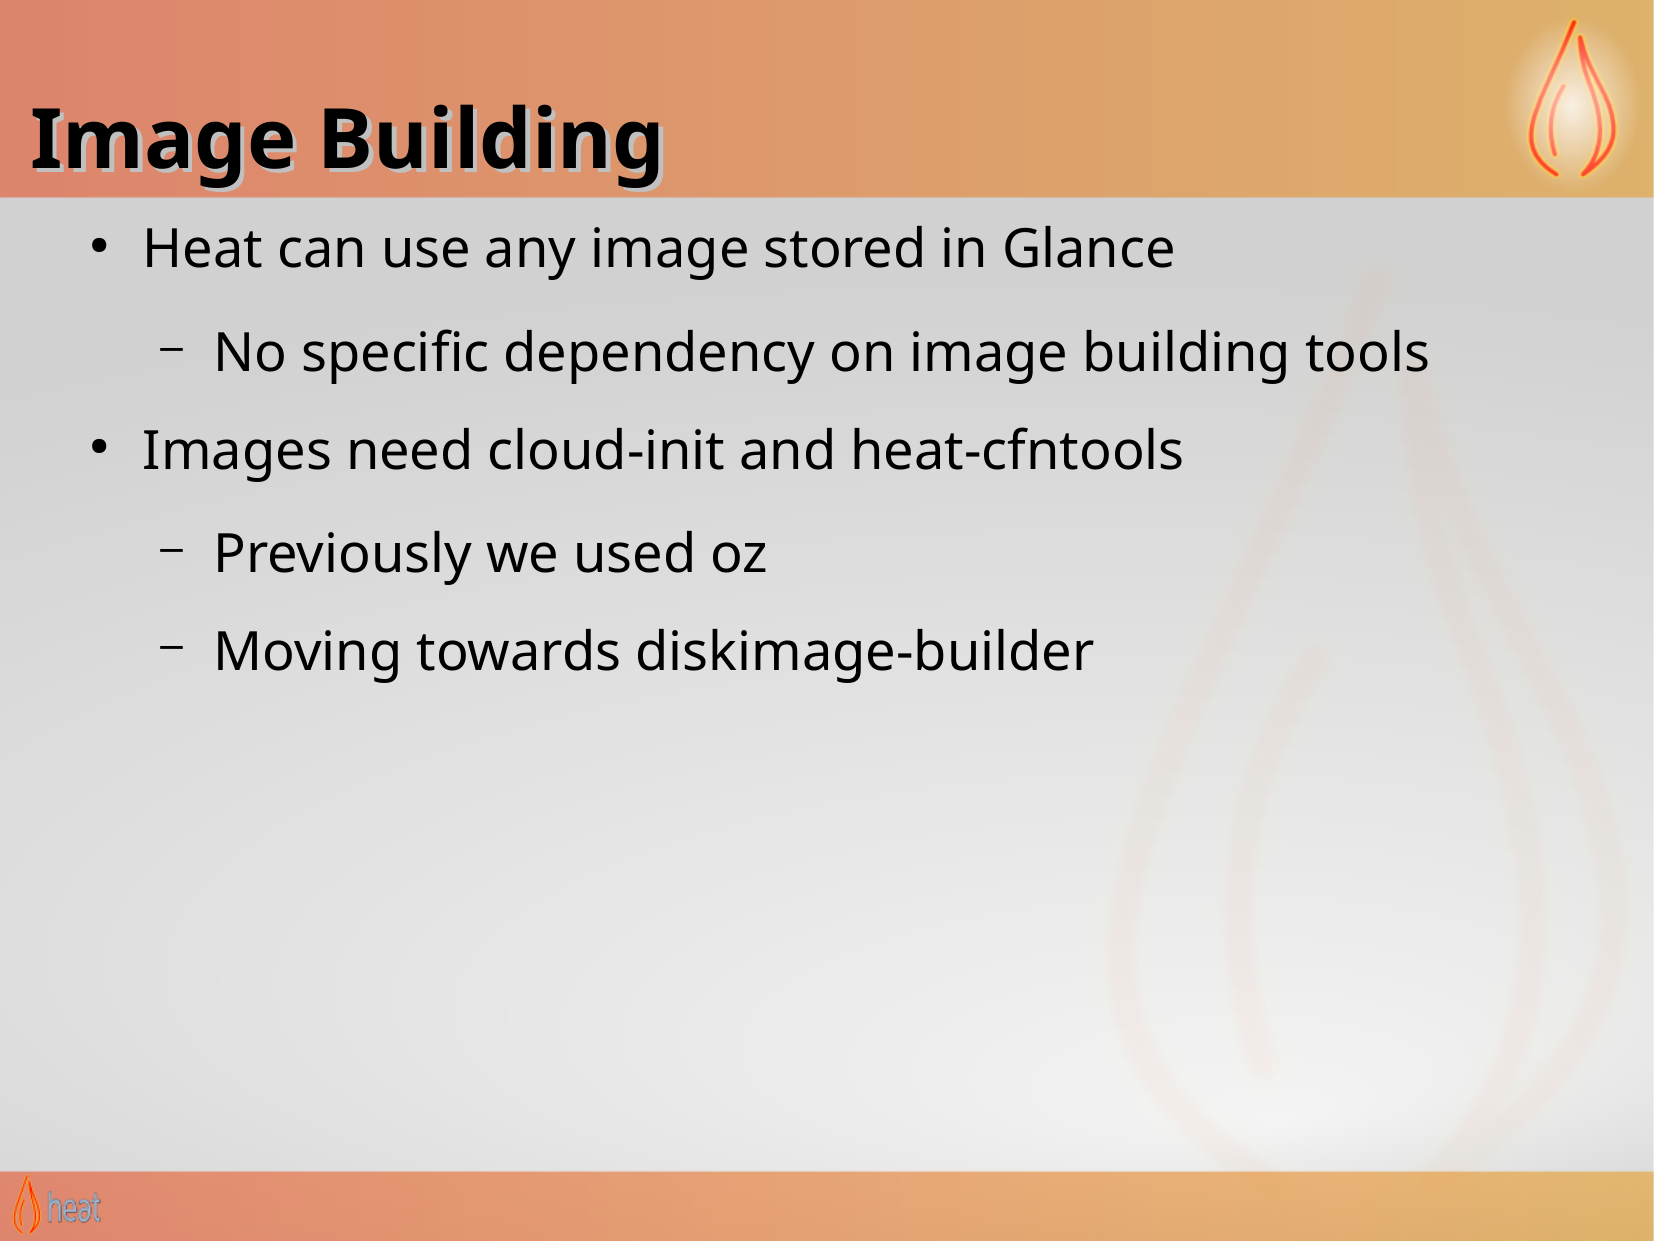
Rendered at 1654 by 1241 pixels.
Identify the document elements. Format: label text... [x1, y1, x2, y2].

picture [0, 0, 1654, 1241]
list Heat can use any image stored in Glance No specific dependency on image building tools Images need cloud-init and heat-cfntools Previously we used oz Moving towards diskimage-builder [71, 210, 1561, 1166]
title Image Building [30, 23, 1606, 249]
